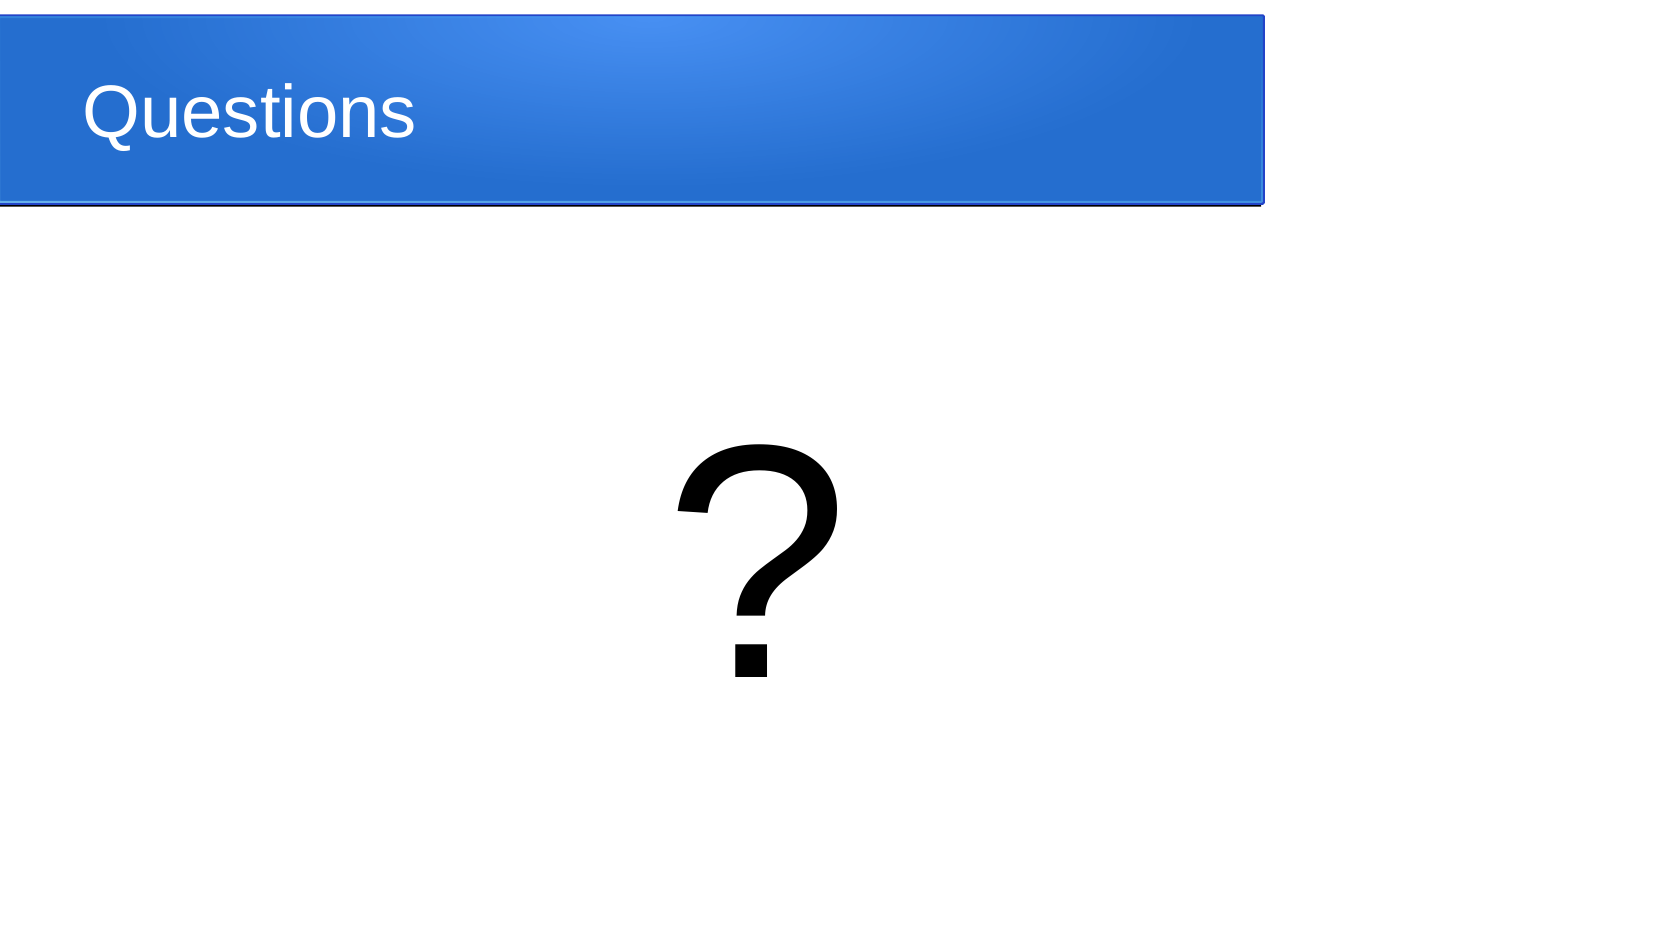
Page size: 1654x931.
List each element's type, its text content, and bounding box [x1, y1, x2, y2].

text_box ? [649, 368, 863, 756]
title Questions [82, 35, 1235, 189]
